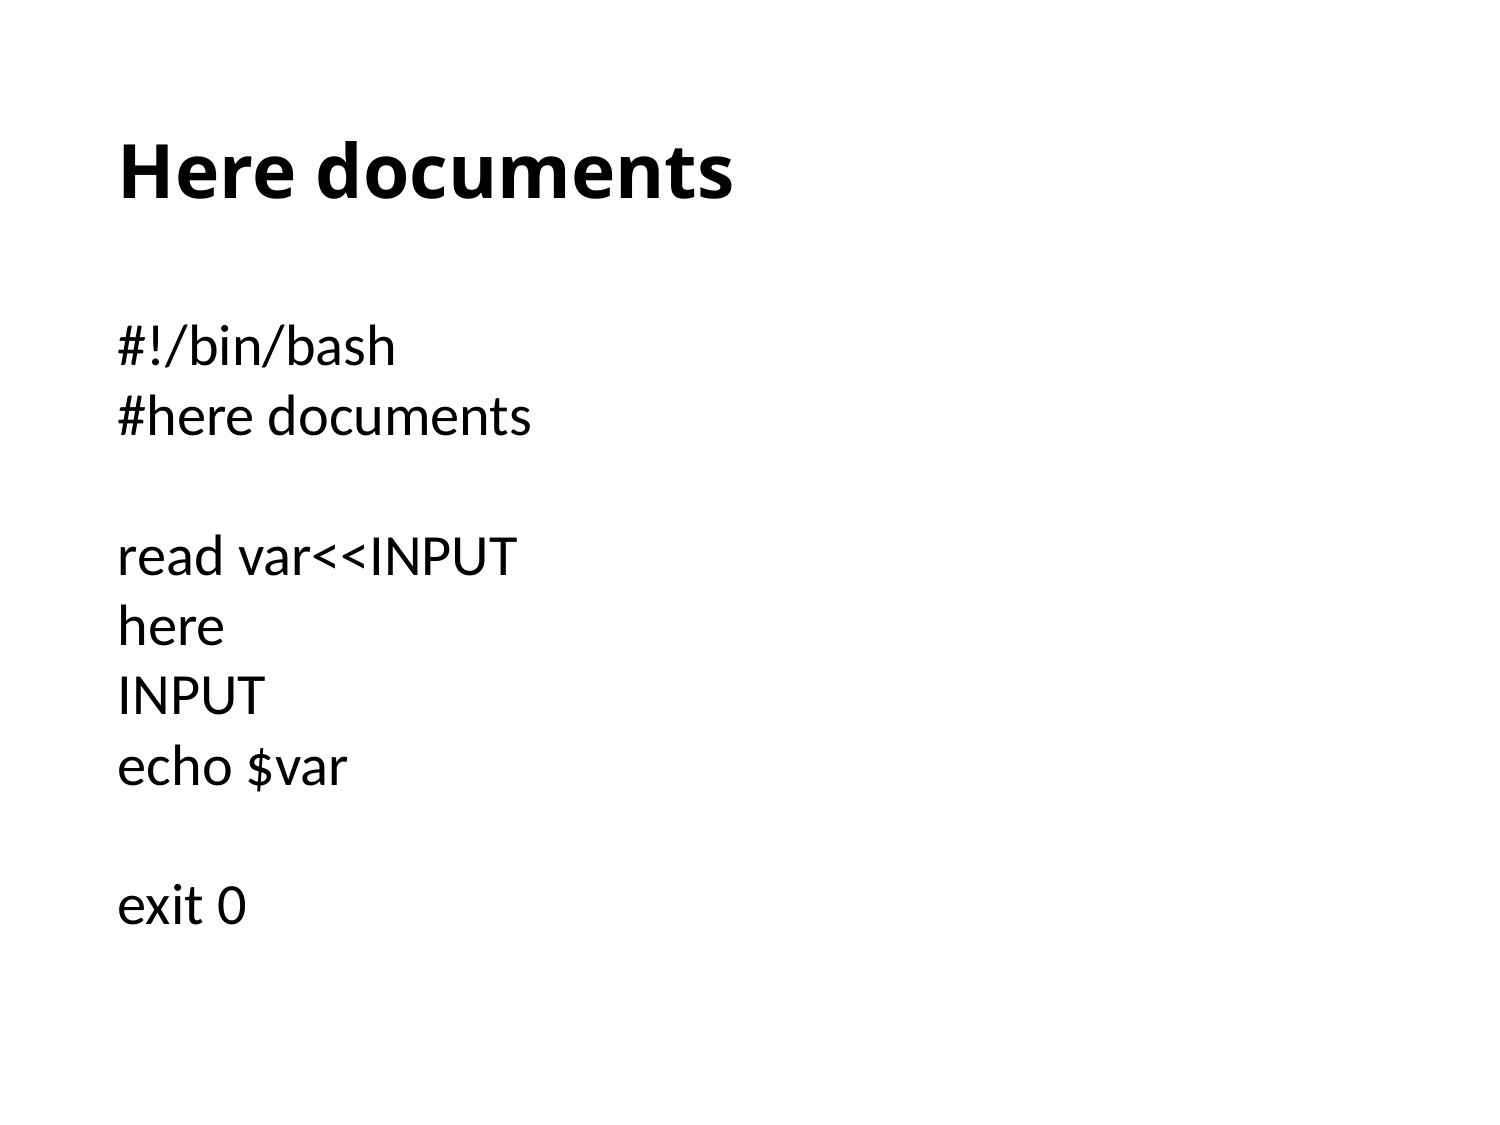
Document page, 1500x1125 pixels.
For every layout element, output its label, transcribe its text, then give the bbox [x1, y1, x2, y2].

text_box Here documents [103, 59, 1397, 277]
text_box #!/bin/bash #here documents read var<<INPUT here INPUT echo $var exit 0 [103, 299, 1397, 1013]
